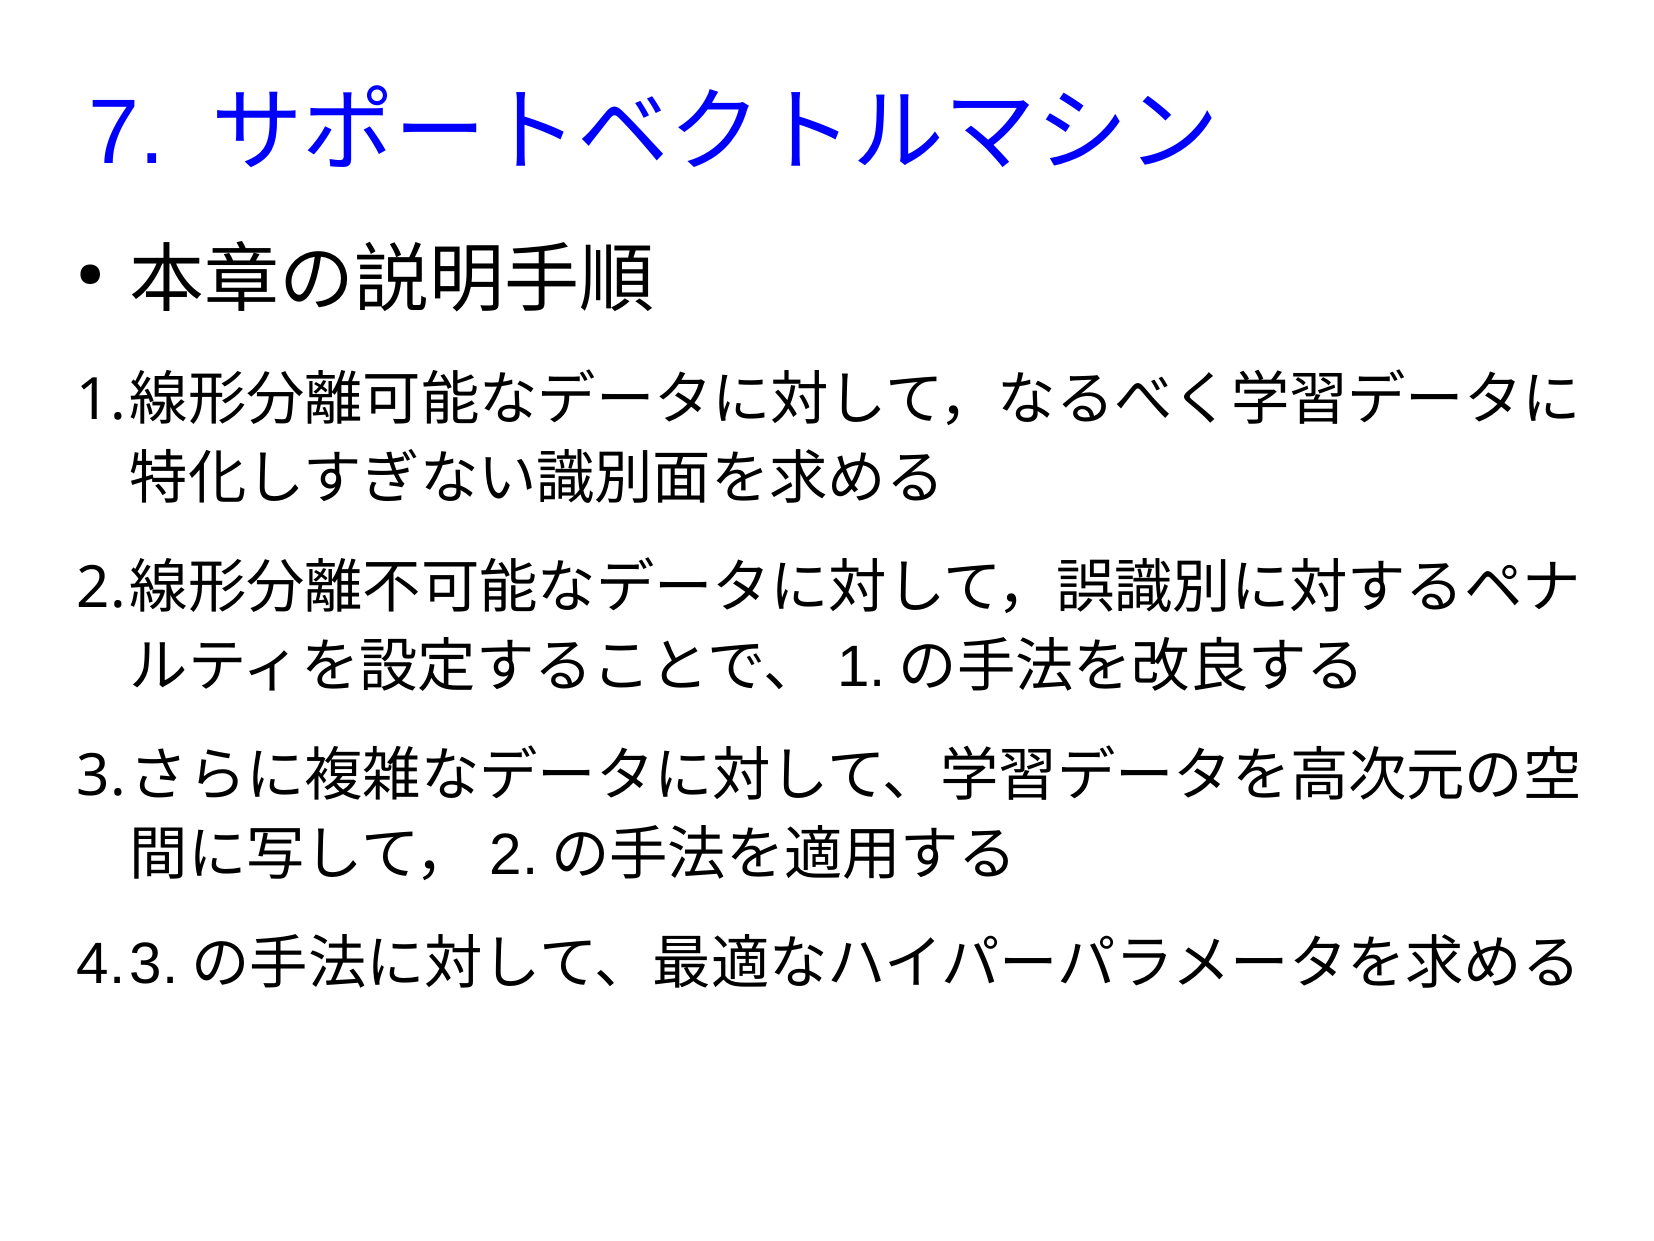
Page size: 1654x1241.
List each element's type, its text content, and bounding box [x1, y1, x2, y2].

list 本章の説明手順 線形分離可能なデータに対して，なるべく学習データに特化しすぎない識別面を求める 線形分離不可能なデータに対して，誤識別に対するペナルティを設定することで、1.の手法を改良する さらに複雑なデータに対して、学習データを高次元の空間に写して，2.の手法を適用する 3.の手法に対して、最適なハイパーパラメータを求める [59, 225, 1595, 1157]
title 7. サポートベクトルマシン [88, 49, 1577, 207]
